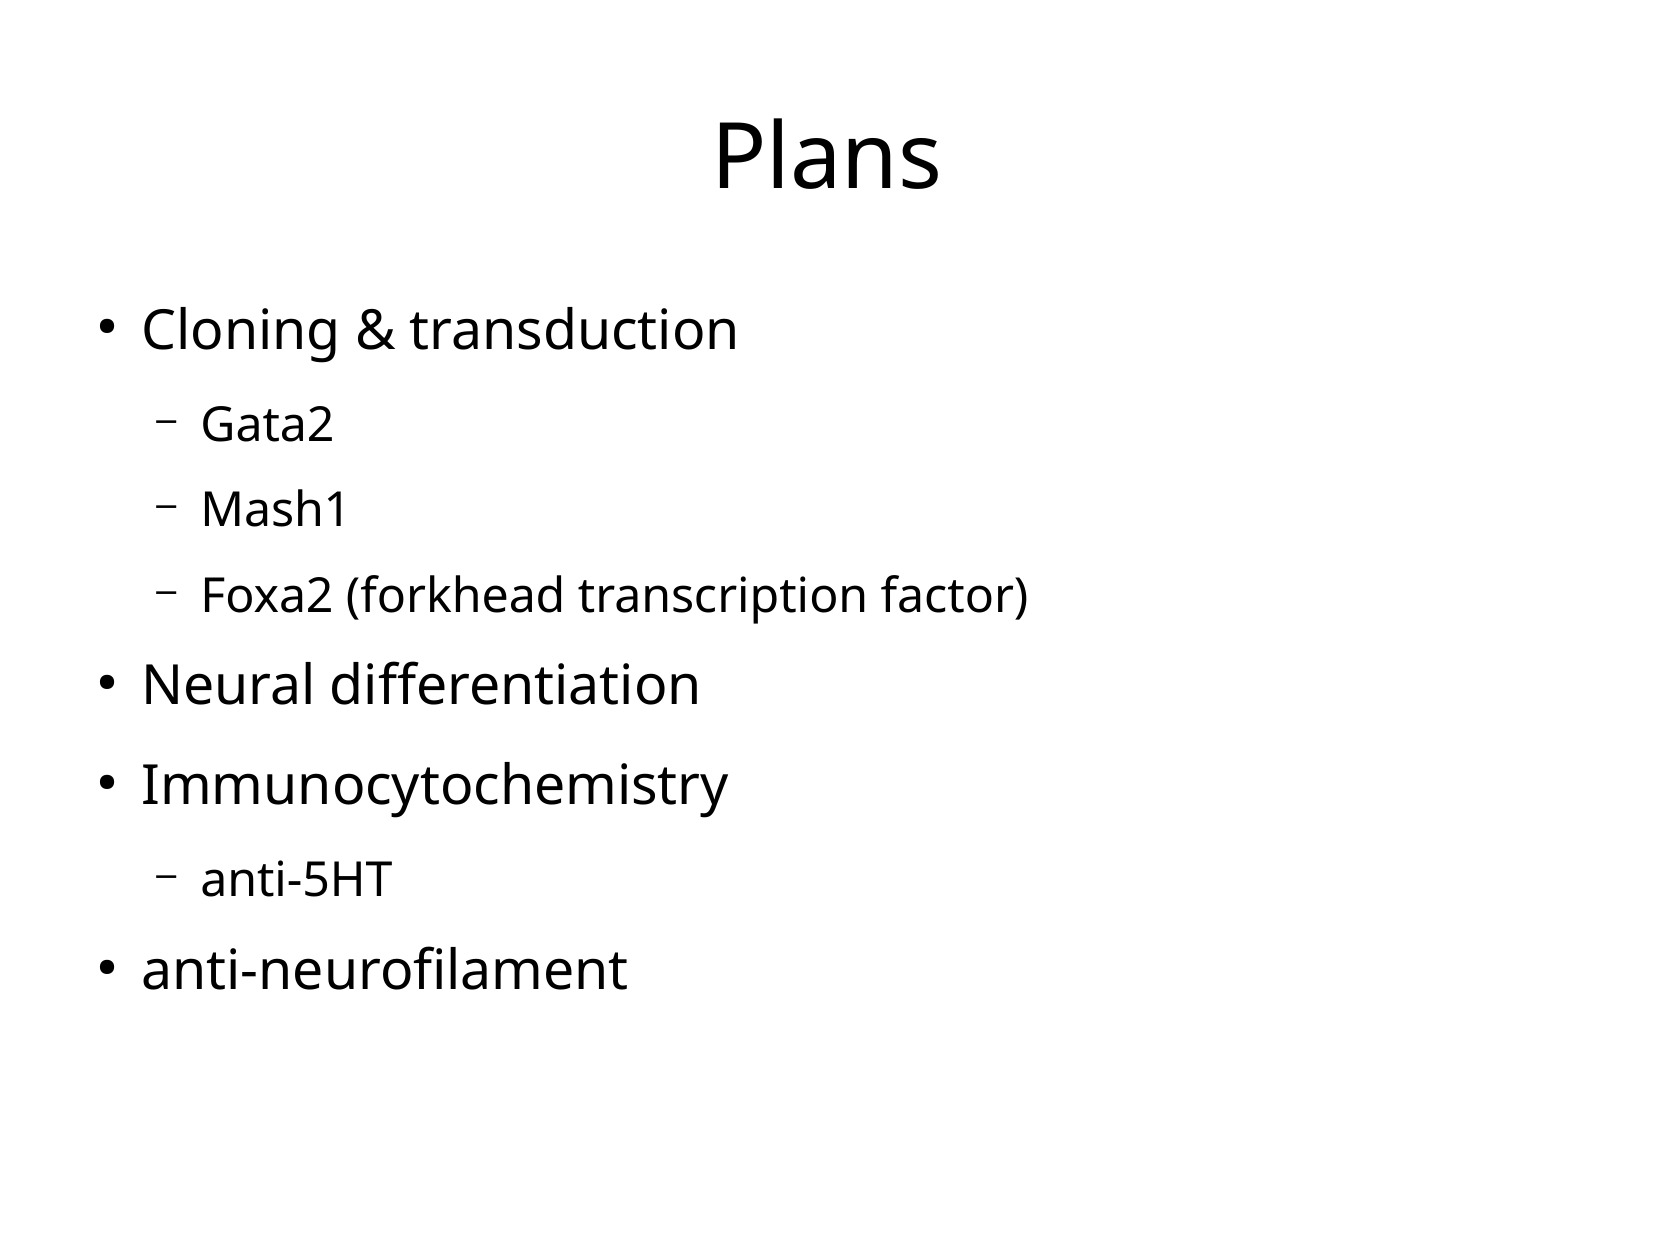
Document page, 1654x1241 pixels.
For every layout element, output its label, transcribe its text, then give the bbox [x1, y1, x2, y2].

list Cloning & transduction Gata2 Mash1 Foxa2 (forkhead transcription factor) Neural differentiation Immunocytochemistry anti-5HT anti-neurofilament [82, 290, 1538, 1010]
title Plans [82, 49, 1571, 257]
